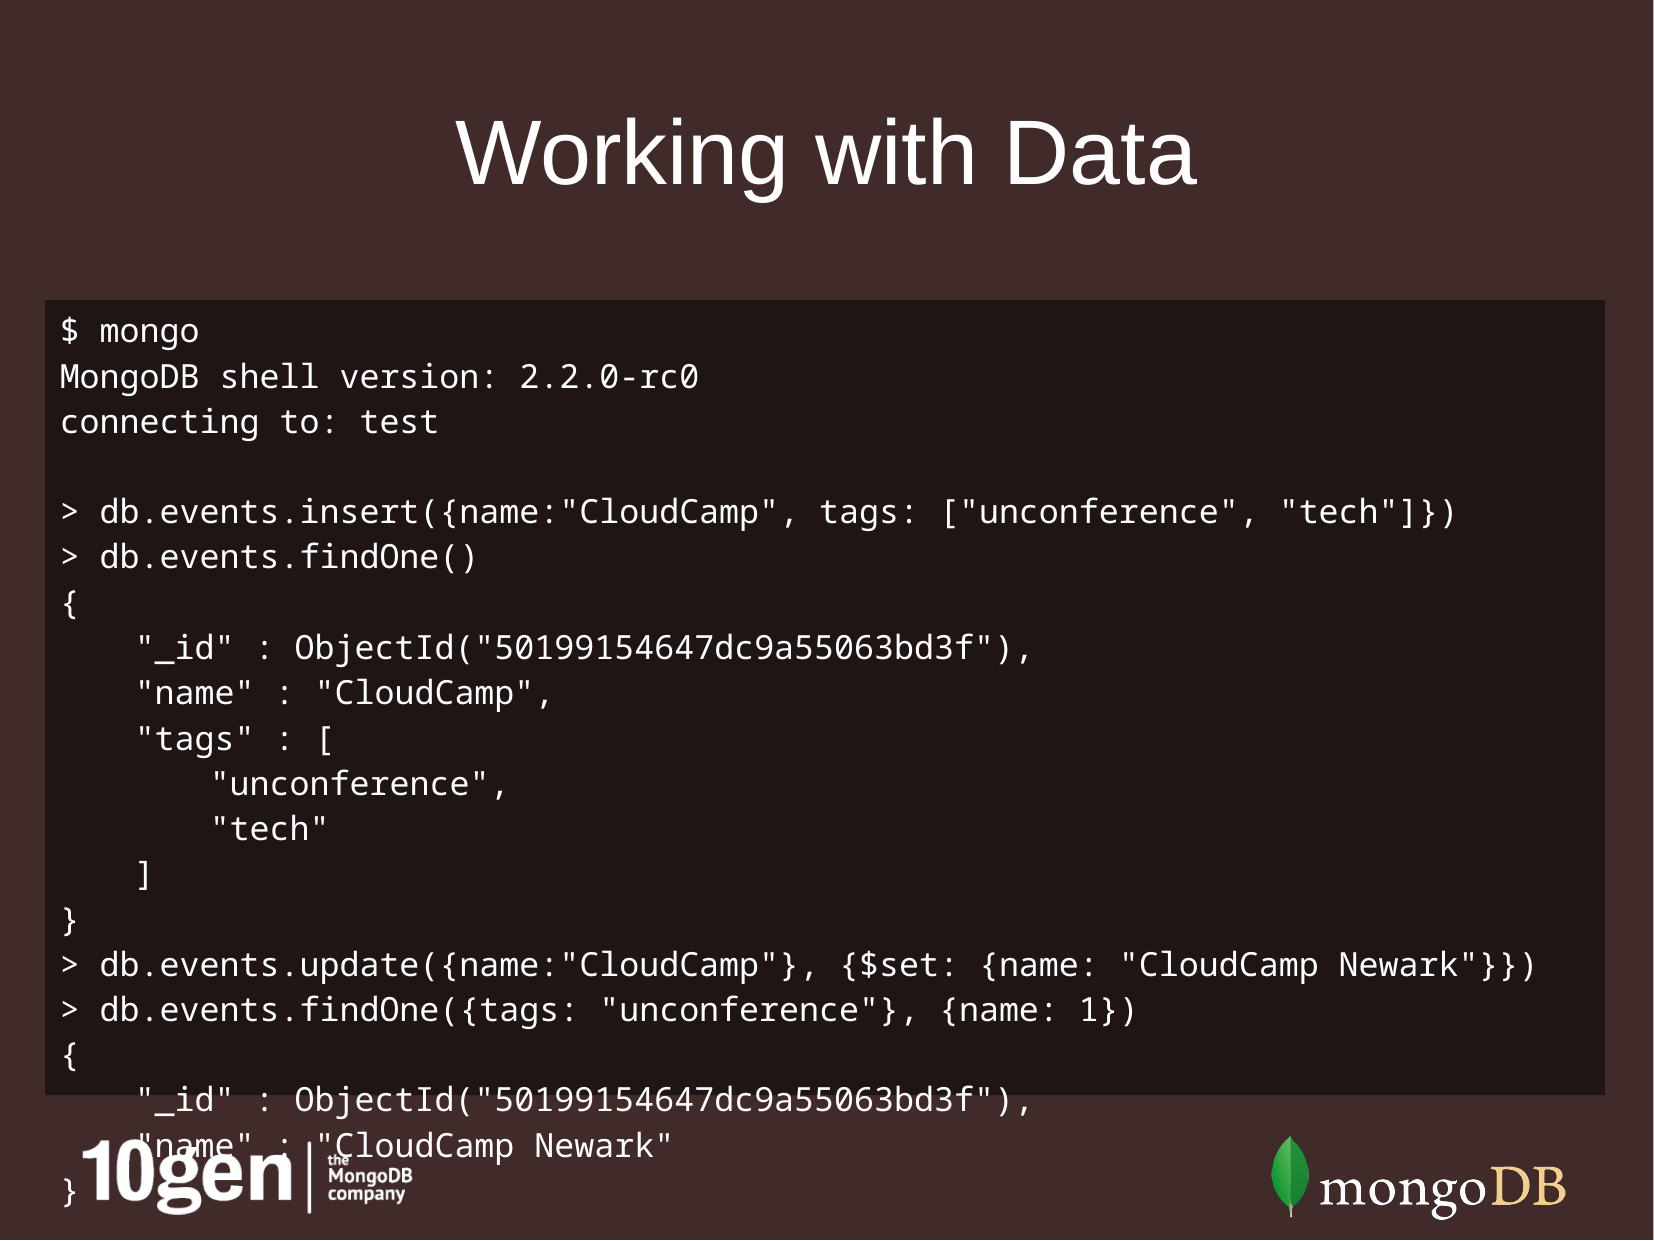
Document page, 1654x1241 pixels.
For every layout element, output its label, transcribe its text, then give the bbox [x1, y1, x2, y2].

picture [219, 1141, 229, 1146]
picture [379, 1141, 389, 1155]
picture [179, 1148, 188, 1155]
picture [399, 1139, 408, 1155]
picture [82, 1139, 413, 1215]
title Working with Data [82, 49, 1571, 257]
text_box $ mongo MongoDB shell version: 2.2.0-rc0 connecting to: test > db.events.insert({name:"CloudCamp", tags: ["unconference", "tech"]}) > db.events.findOne() { "_id" : ObjectId("50199154647dc9a55063bd3f"), "name" : "CloudCamp", "tags" : [ "unconference", "tech" ] } > db.events.update({name:"CloudCamp"}, {$set: {name: "CloudCamp Newark"}}) > db.events.findOne({tags: "unconference"}, {name: 1}) { "_id" : ObjectId("50199154647dc9a55063bd3f"), "name" : "CloudCamp Newark" } [45, 300, 1606, 1096]
picture [1260, 1124, 1576, 1230]
